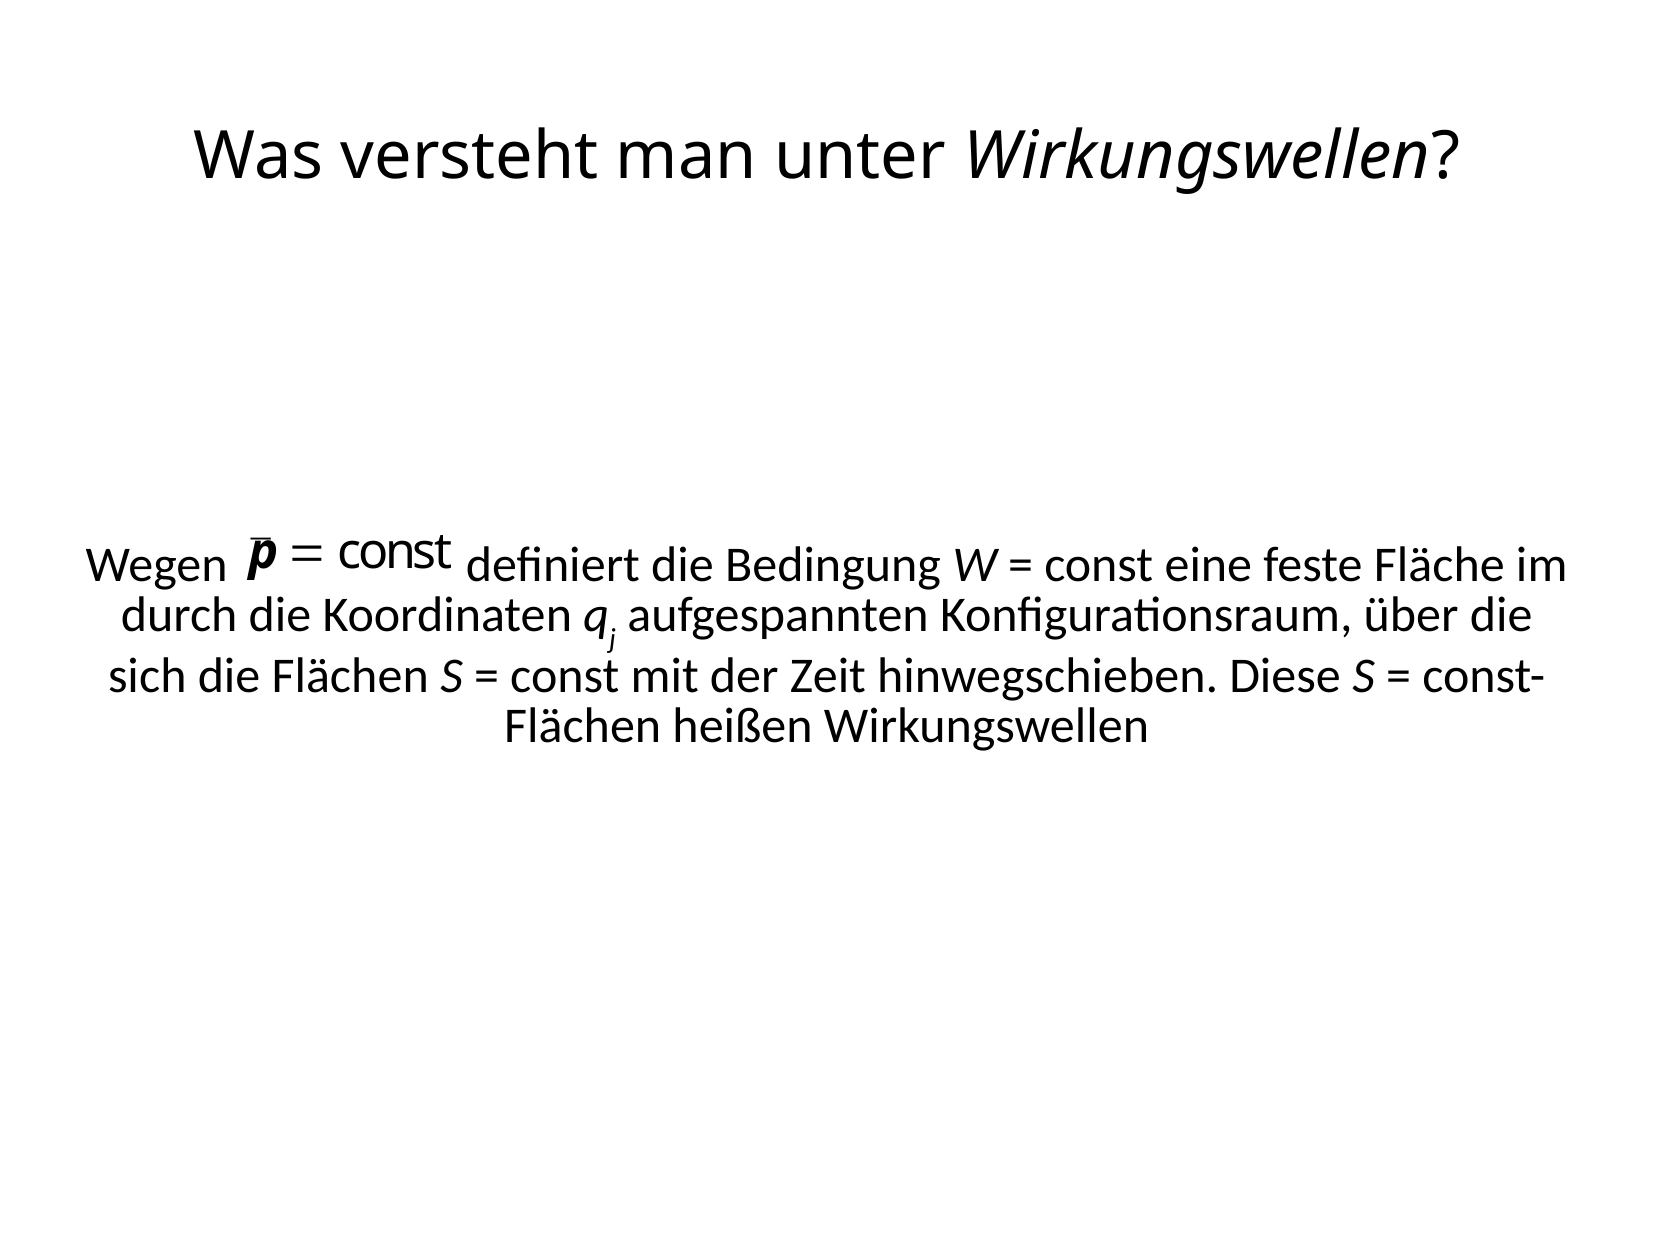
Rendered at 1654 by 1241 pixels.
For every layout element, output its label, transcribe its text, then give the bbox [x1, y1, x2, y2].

subtitle Wegen definiert die Bedingung W = const eine feste Fläche im durch die Koordinaten qj aufgespannten Konfigurationsraum, über die sich die Flächen S = const mit der Zeit hinwegschieben. Diese S = const-Flächen heißen Wirkungswellen [82, 290, 1571, 1010]
chart [239, 521, 458, 583]
title Was versteht man unter Wirkungswellen? [82, 49, 1571, 257]
